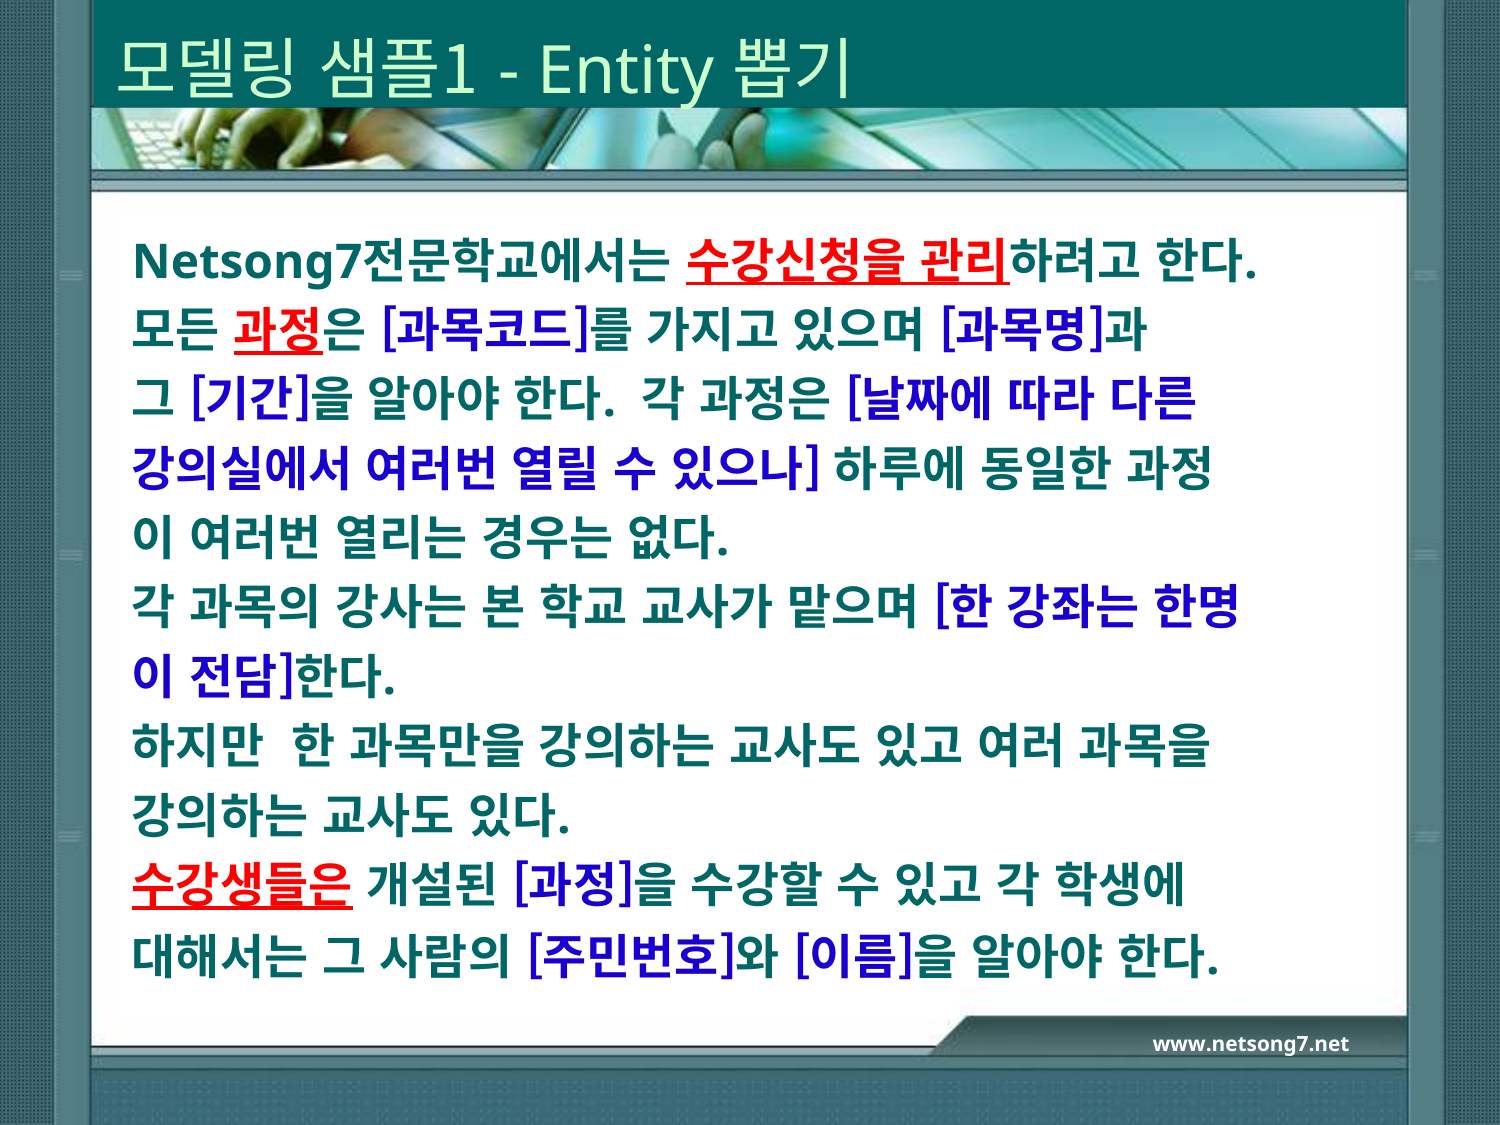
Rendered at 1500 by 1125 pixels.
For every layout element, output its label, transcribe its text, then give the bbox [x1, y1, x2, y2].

text_box www.netsong7.net [986, 1023, 1365, 1062]
text_box Netsong7전문학교에서는 수강신청을 관리하려고 한다. 모든 과정은 [과목코드]를 가지고 있으며 [과목명]과 그 [기간]을 알아야 한다. 각 과정은 [날짜에 따라 다른 강의실에서 여러번 열릴 수 있으나] 하루에 동일한 과정 이 여러번 열리는 경우는 없다. 각 과목의 강사는 본 학교 교사가 맡으며 [한 강좌는 한명 이 전담]한다. 하지만 한 과목만을 강의하는 교사도 있고 여러 과목을 강의하는 교사도 있다. 수강생들은 개설된 [과정]을 수강할 수 있고 각 학생에 대해서는 그 사람의 [주민번호]와 [이름]을 알아야 한다. [117, 222, 1368, 972]
picture [0, 0, 1500, 1125]
title 모델링 샘플1 - Entity 뽑기 [100, 19, 1400, 102]
